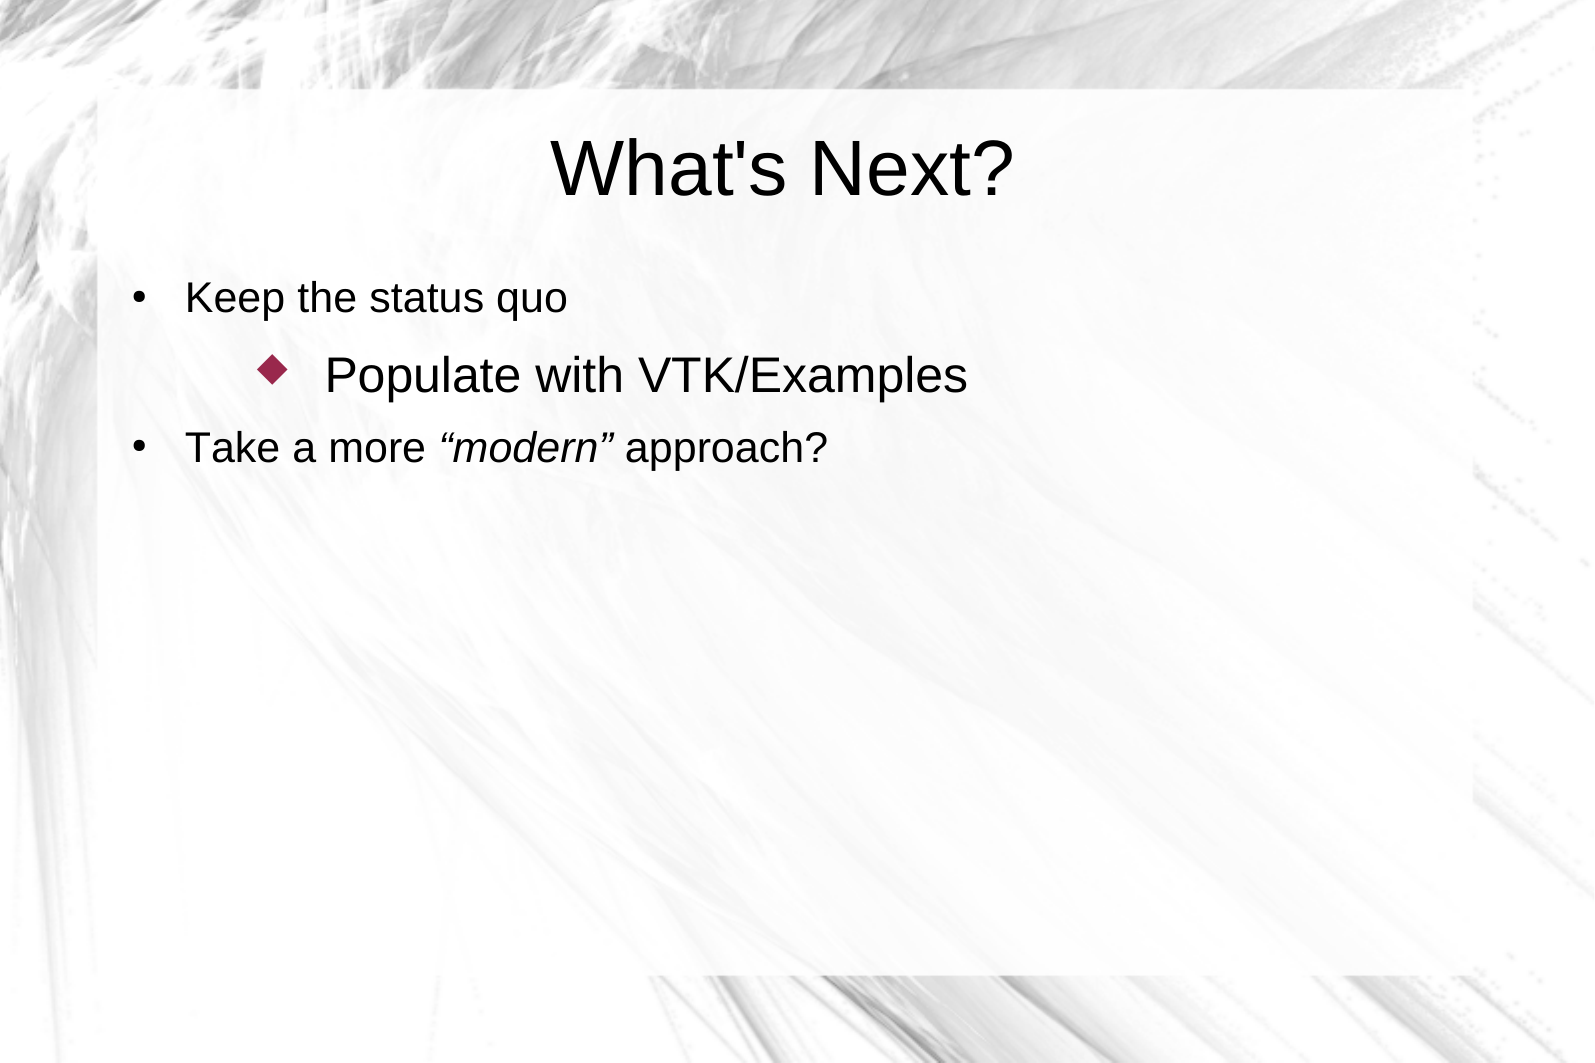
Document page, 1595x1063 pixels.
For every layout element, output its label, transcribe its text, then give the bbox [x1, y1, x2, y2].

list Keep the status quo Populate with VTK/Examples Take a more “modern” approach? [113, 274, 1515, 891]
title What's Next? [113, 96, 1453, 241]
picture [0, 0, 1595, 1063]
